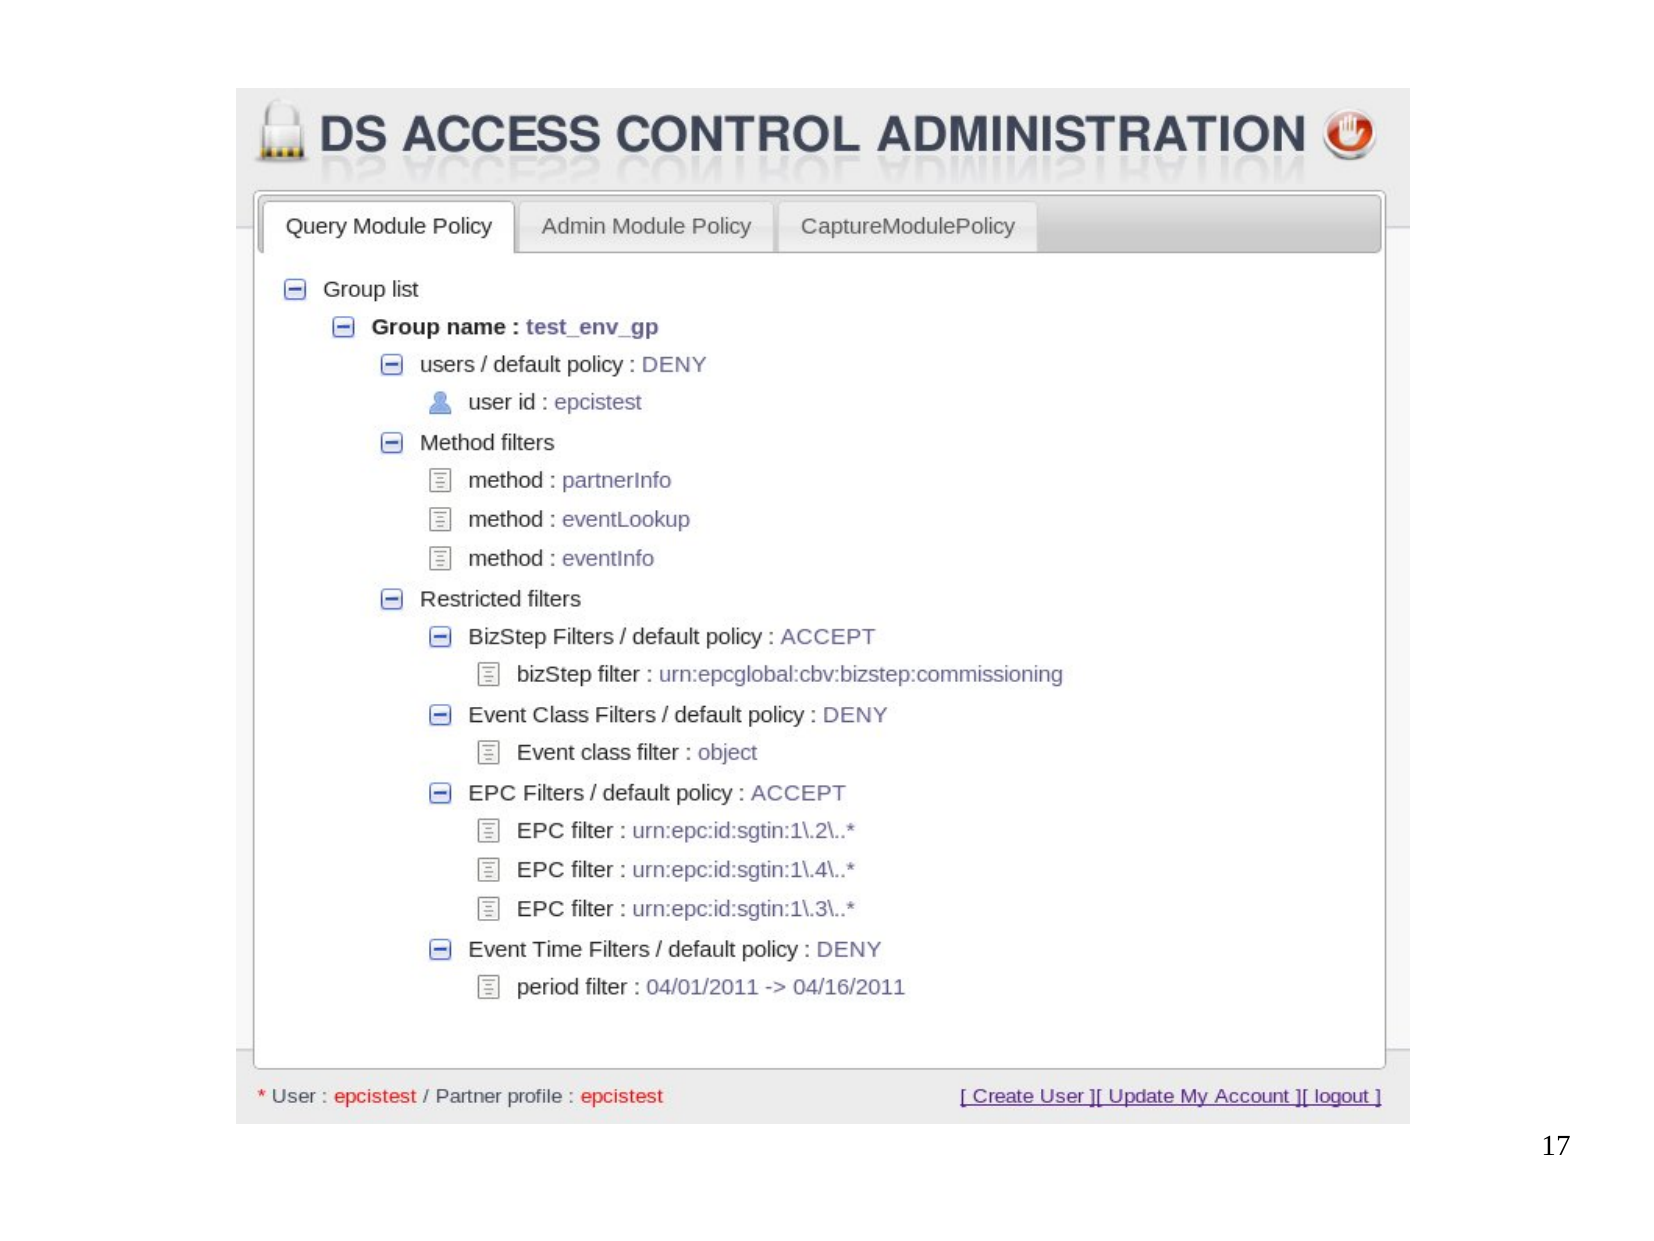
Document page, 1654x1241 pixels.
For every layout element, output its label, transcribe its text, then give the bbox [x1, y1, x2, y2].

title XACML Policies exemple [82, 56, 1571, 250]
picture [236, 88, 1410, 1124]
